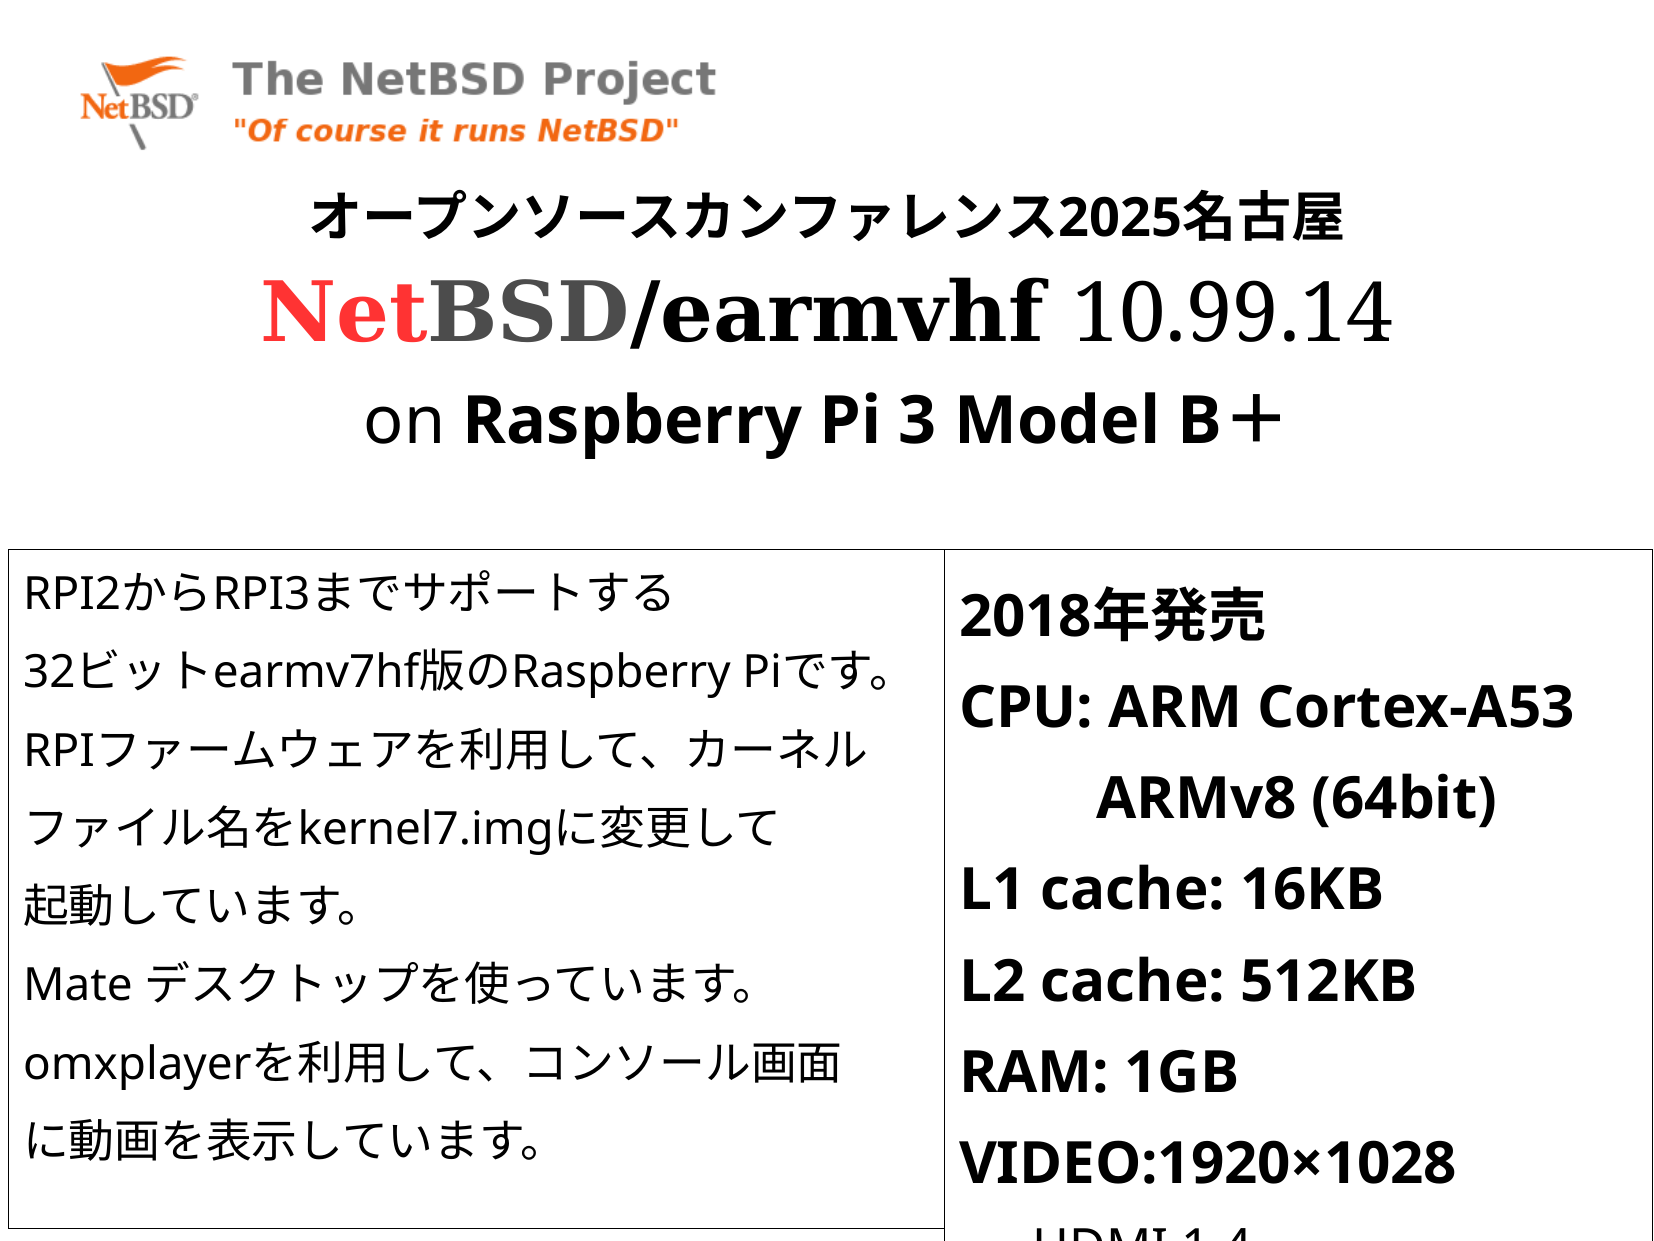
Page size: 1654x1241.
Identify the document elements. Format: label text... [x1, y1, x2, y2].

text_box オープンソースカンファレンス2025名古屋 NetBSD/earmvhf 10.99.14 on Raspberry Pi 3 Model B＋ [59, 166, 1595, 549]
picture [59, 40, 751, 167]
text_box 2018年発売 CPU: ARM Cortex-A53 ARMv8 (64bit) L1 cache: 16KB L2 cache: 512KB RAM: 1GB VIDEO:1920×1028 HDMI 1.4 ストレージ: 512GB SSD microSD 32GB [944, 549, 1653, 1229]
text_box RPI2からRPI3までサポートする 32ビットearmv7hf版のRaspberry Piです。 RPIファームウェアを利用して、カーネル ファイル名をkernel7.imgに変更して 起動しています。 Mate デスクトップを使っています。 omxplayerを利用して、コンソール画面 に動画を表示しています。 [8, 549, 944, 1229]
